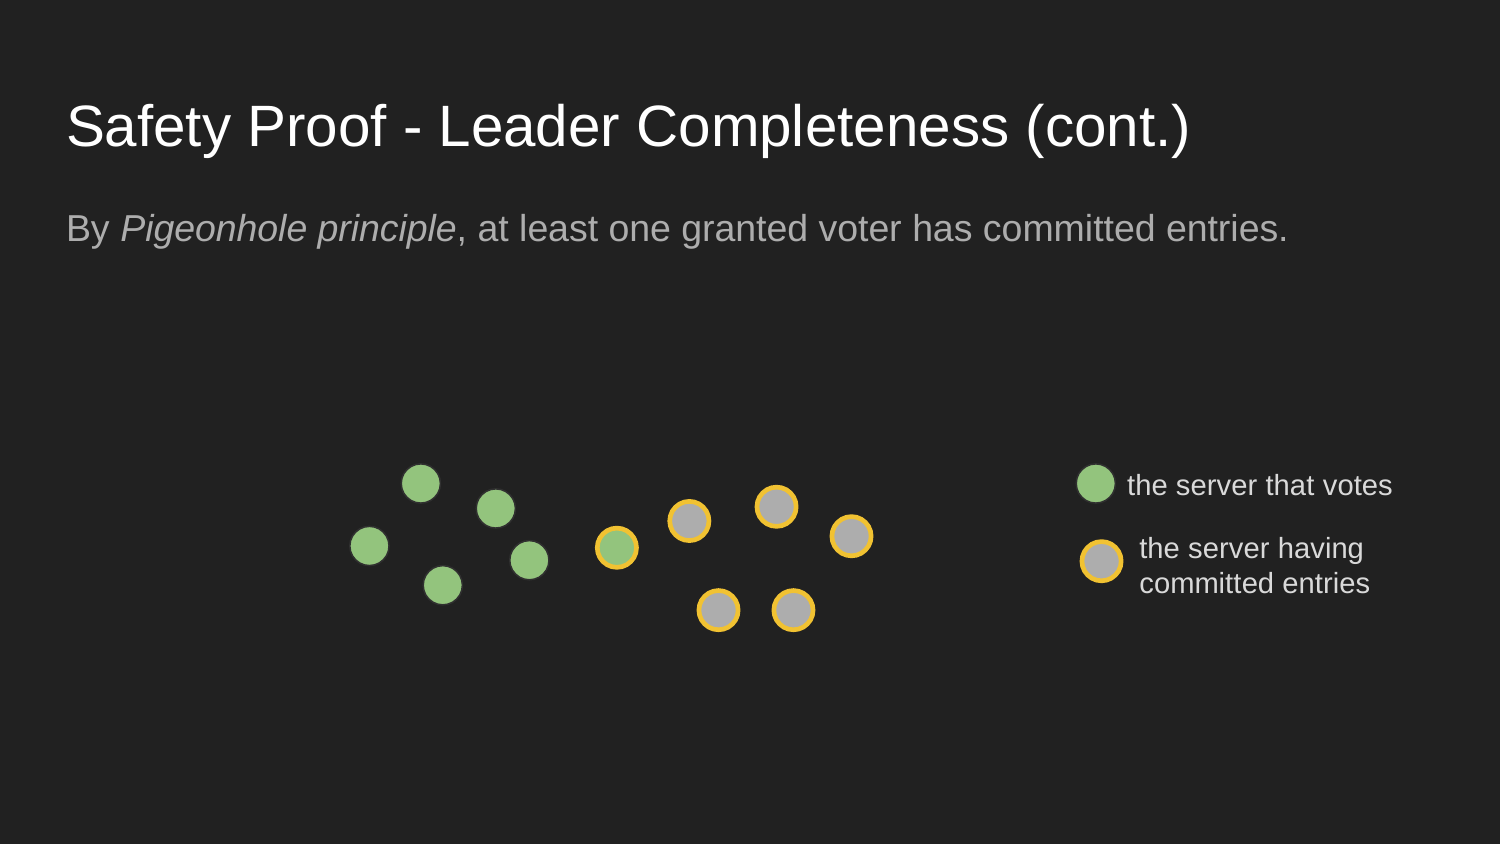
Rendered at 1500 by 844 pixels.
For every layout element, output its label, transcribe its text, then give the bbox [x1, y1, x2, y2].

text_box [423, 565, 463, 605]
title Safety Proof - Leader Completeness (cont.) [51, 72, 1449, 167]
text_box [509, 540, 549, 580]
text_box [1081, 541, 1122, 581]
text_box [669, 501, 709, 541]
text_box [597, 528, 637, 568]
text_box [756, 487, 797, 527]
list By Pigeonhole principle, at least one granted voter has committed entries. [51, 189, 1449, 750]
text_box [773, 590, 814, 630]
text_box the server that votes [1112, 451, 1500, 529]
text_box [1076, 463, 1112, 504]
text_box the server having committed entries [1124, 514, 1500, 591]
text_box [349, 526, 390, 566]
text_box [698, 590, 739, 630]
text_box [476, 488, 516, 529]
text_box [831, 516, 872, 556]
text_box [401, 463, 441, 504]
